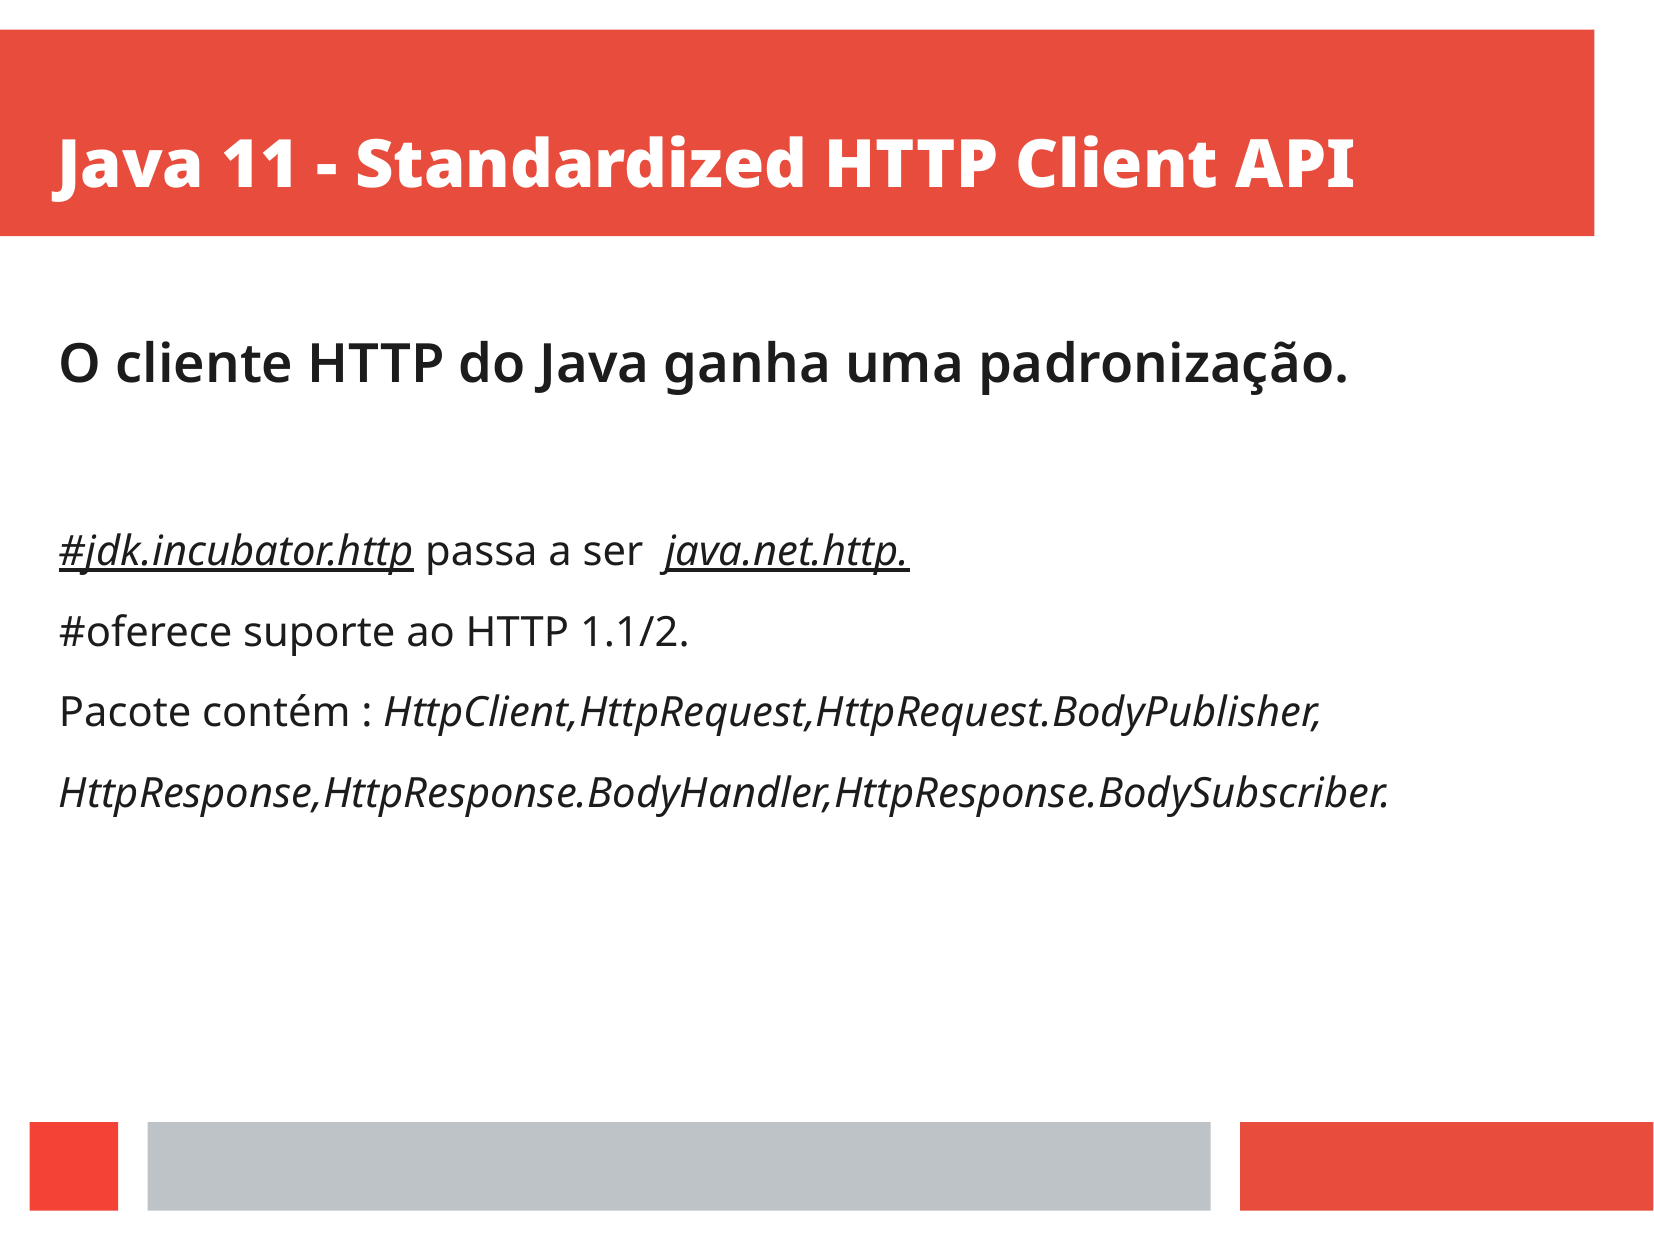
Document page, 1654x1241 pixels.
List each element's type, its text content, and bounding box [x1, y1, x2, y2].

list O cliente HTTP do Java ganha uma padronização. #jdk.incubator.http passa a ser java.net.http. #oferece suporte ao HTTP 1.1/2. Pacote contém : HttpClient,HttpRequest,HttpRequest.BodyPublisher, HttpResponse,HttpResponse.BodyHandler,HttpResponse.BodySubscriber. [59, 324, 1565, 1093]
title Java 11 - Standardized HTTP Client API [57, 59, 1593, 207]
